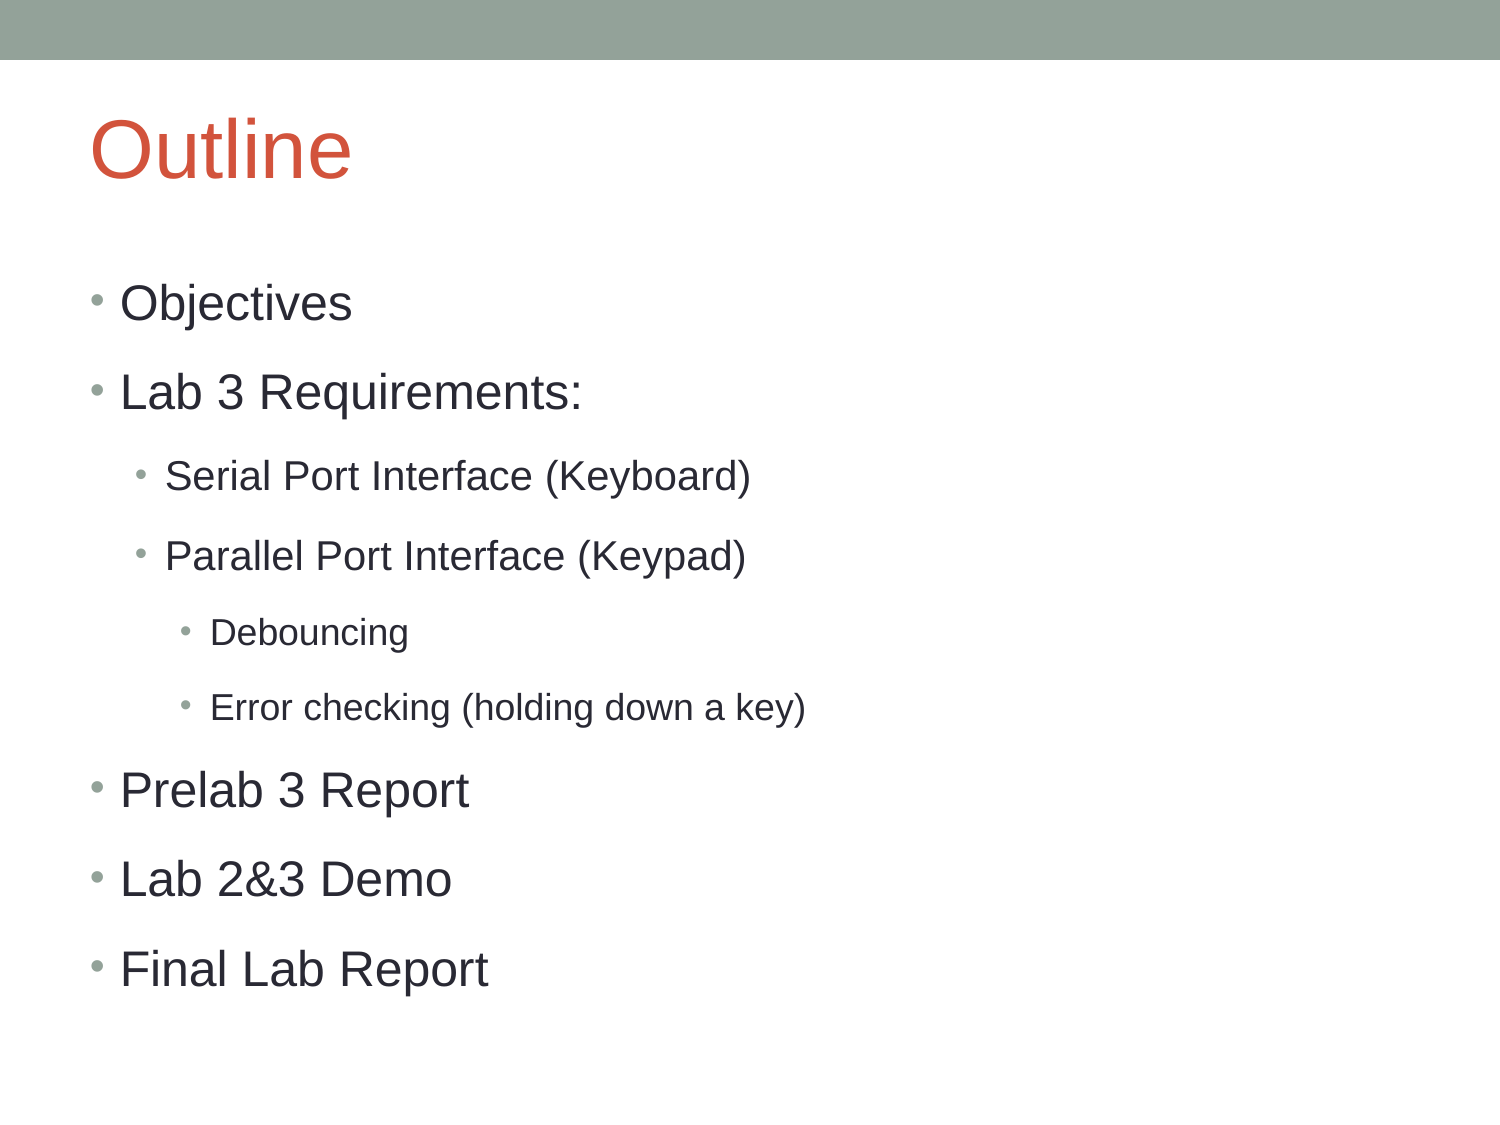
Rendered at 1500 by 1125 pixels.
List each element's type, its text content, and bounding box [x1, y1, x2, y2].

title Outline [75, 87, 1425, 250]
list Objectives Lab 3 Requirements: Serial Port Interface (Keyboard) Parallel Port Interface (Keypad) Debouncing Error checking (holding down a key) Prelab 3 Report Lab 2&3 Demo Final Lab Report [75, 262, 1425, 1063]
